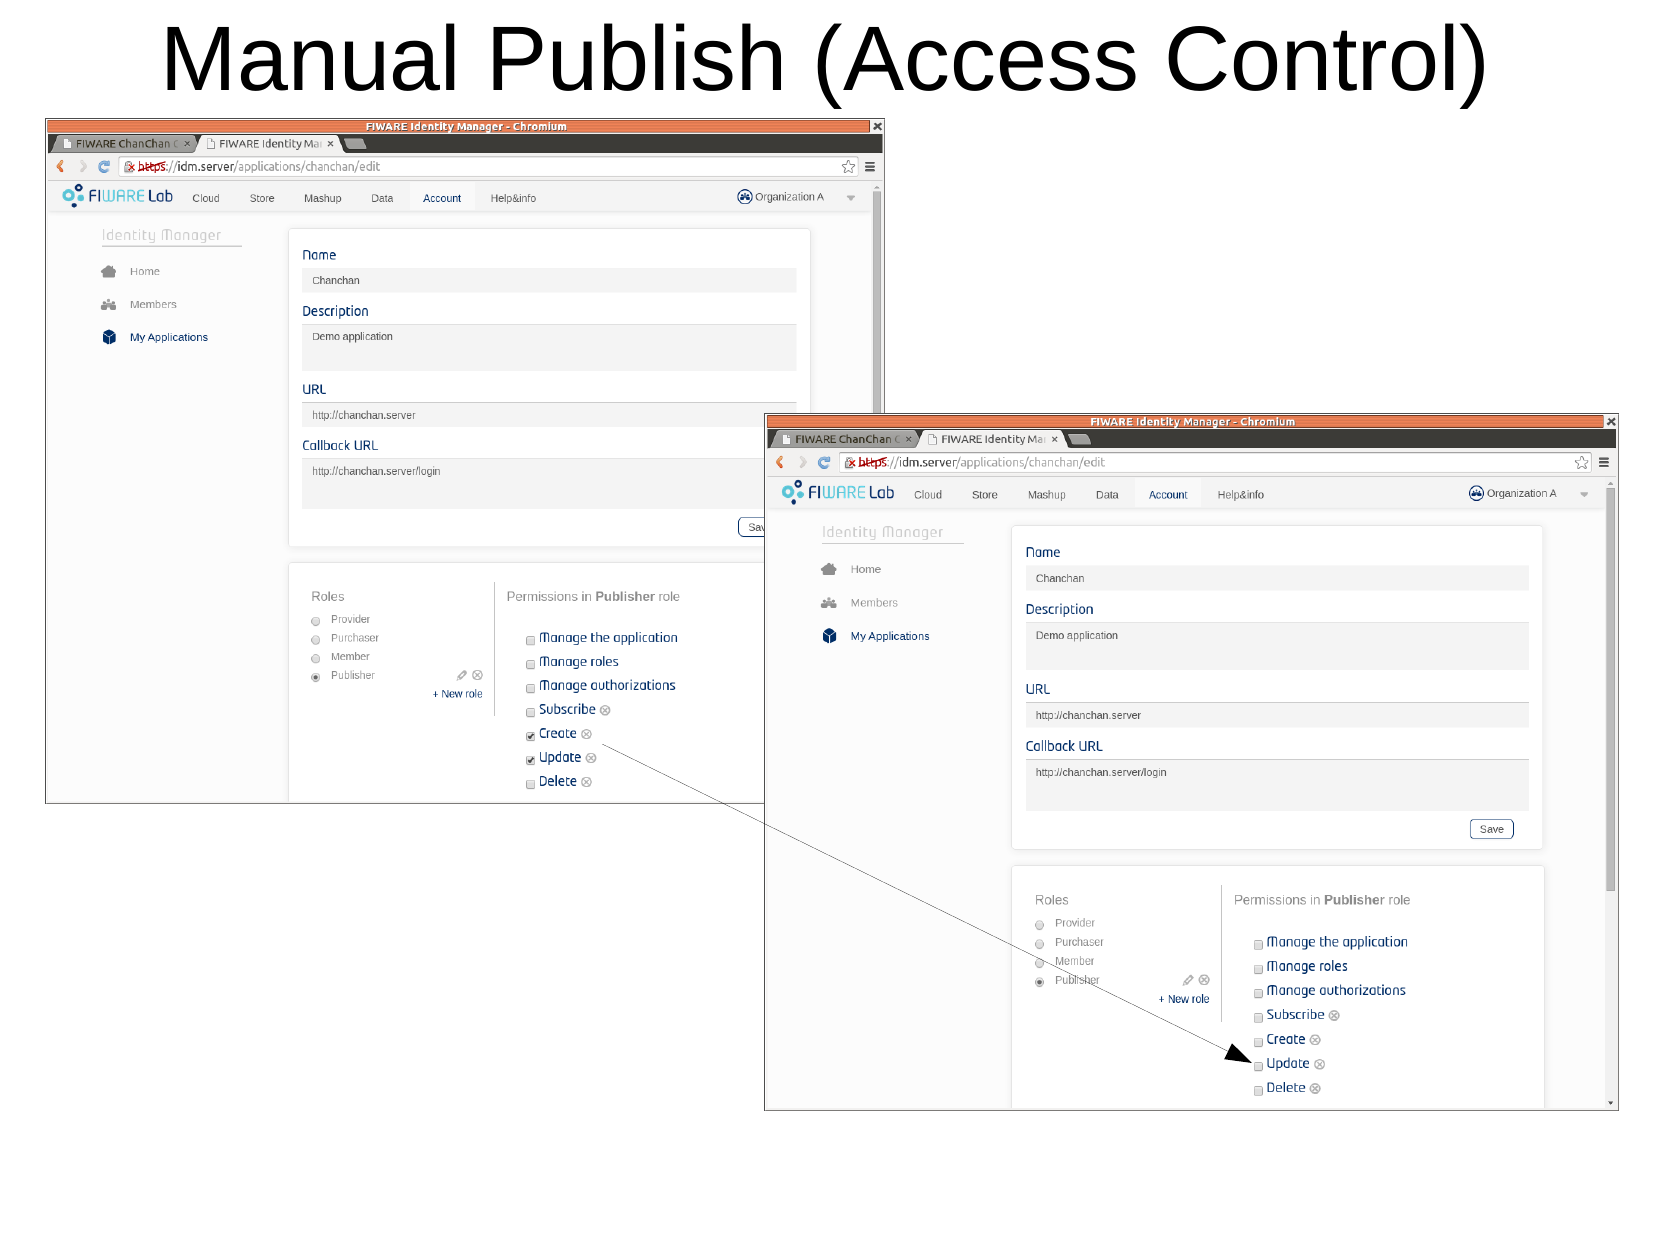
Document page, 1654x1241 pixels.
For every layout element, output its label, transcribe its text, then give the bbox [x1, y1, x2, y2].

picture [45, 118, 1619, 1111]
title Manual Publish (Access Control) [82, 7, 1571, 111]
